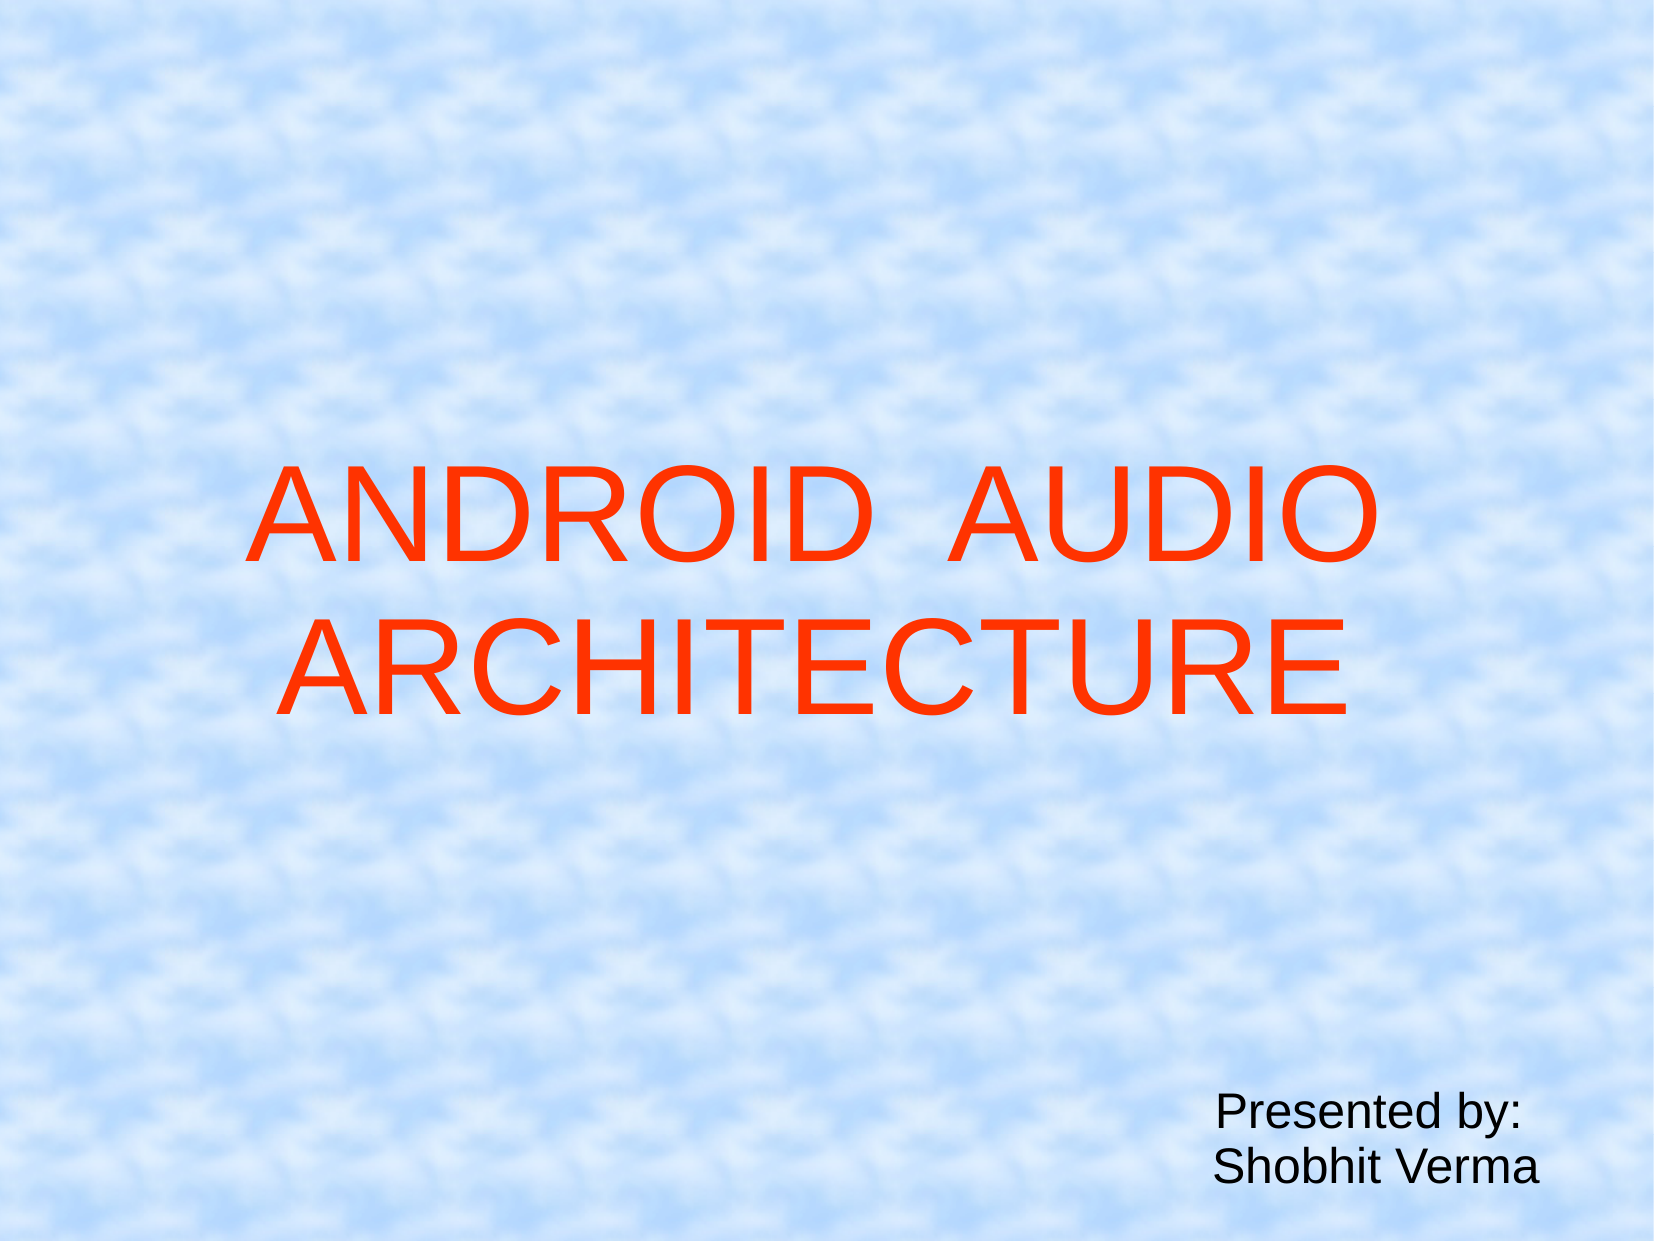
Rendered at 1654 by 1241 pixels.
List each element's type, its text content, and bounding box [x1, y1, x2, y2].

subtitle Presented by: Shobhit Verma [1133, 1082, 1619, 1195]
title ANDROID AUDIO ARCHITECTURE [70, 389, 1560, 792]
picture [0, 0, 1654, 1241]
